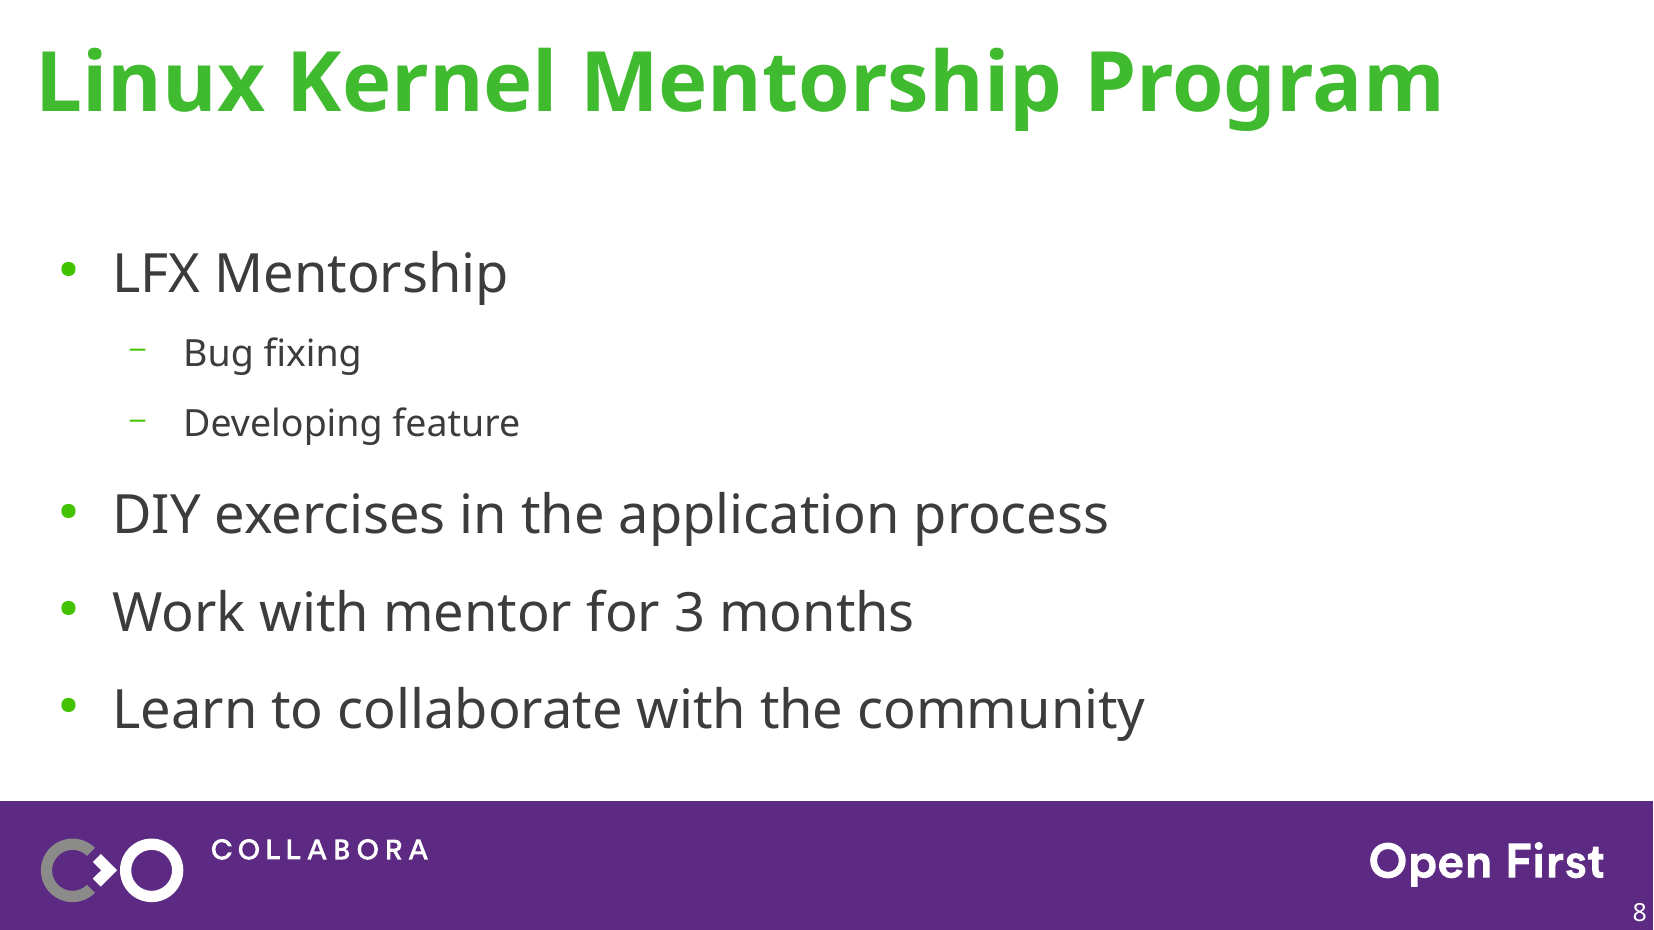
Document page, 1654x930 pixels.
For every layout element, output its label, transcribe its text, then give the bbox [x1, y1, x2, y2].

list LFX Mentorship Bug fixing Developing feature DIY exercises in the application process Work with mentor for 3 months Learn to collaborate with the community [41, 140, 1613, 784]
title Linux Kernel Mentorship Program [35, 28, 1608, 192]
